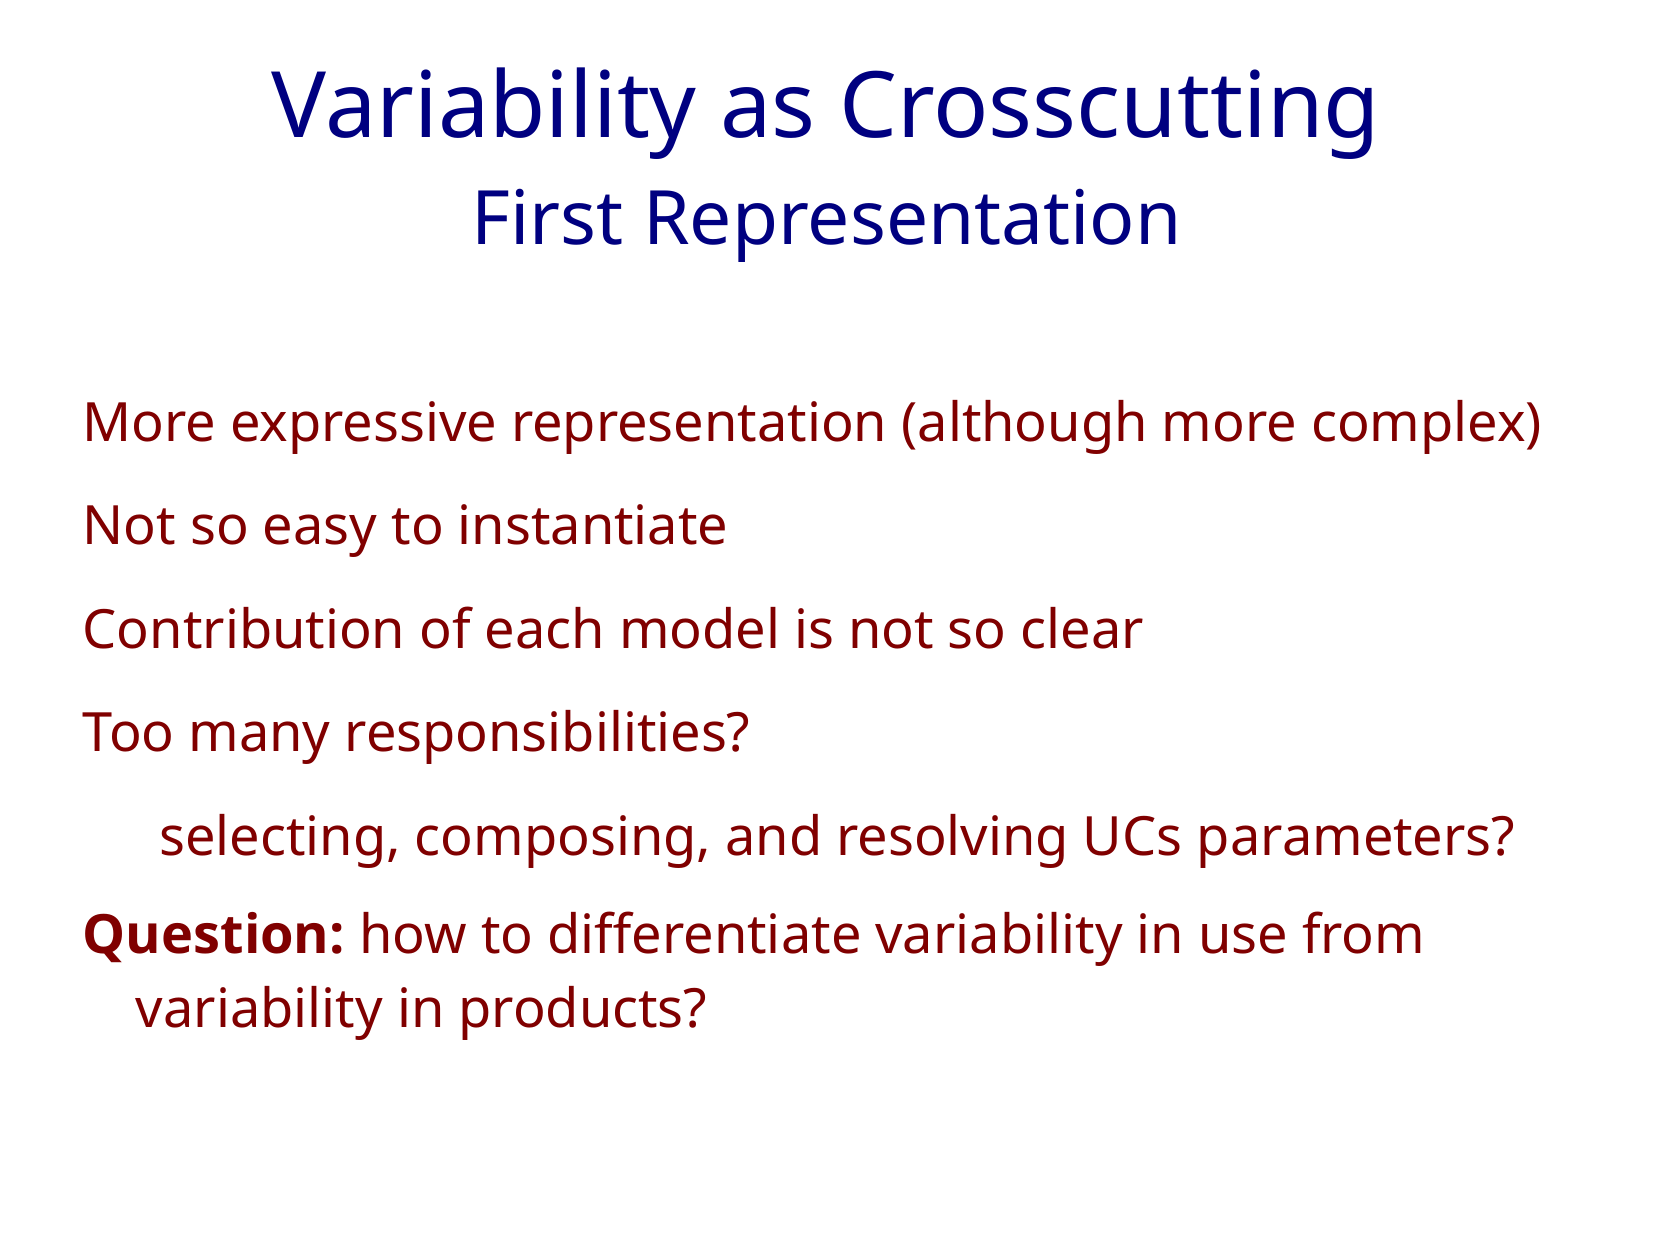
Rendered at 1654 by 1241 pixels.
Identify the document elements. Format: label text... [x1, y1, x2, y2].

list More expressive representation (although more complex) Not so easy to instantiate Contribution of each model is not so clear Too many responsibilities? selecting, composing, and resolving UCs parameters? Question: how to differentiate variability in use from variability in products? [64, 383, 1601, 1056]
title Variability as Crosscutting First Representation [82, 36, 1571, 270]
